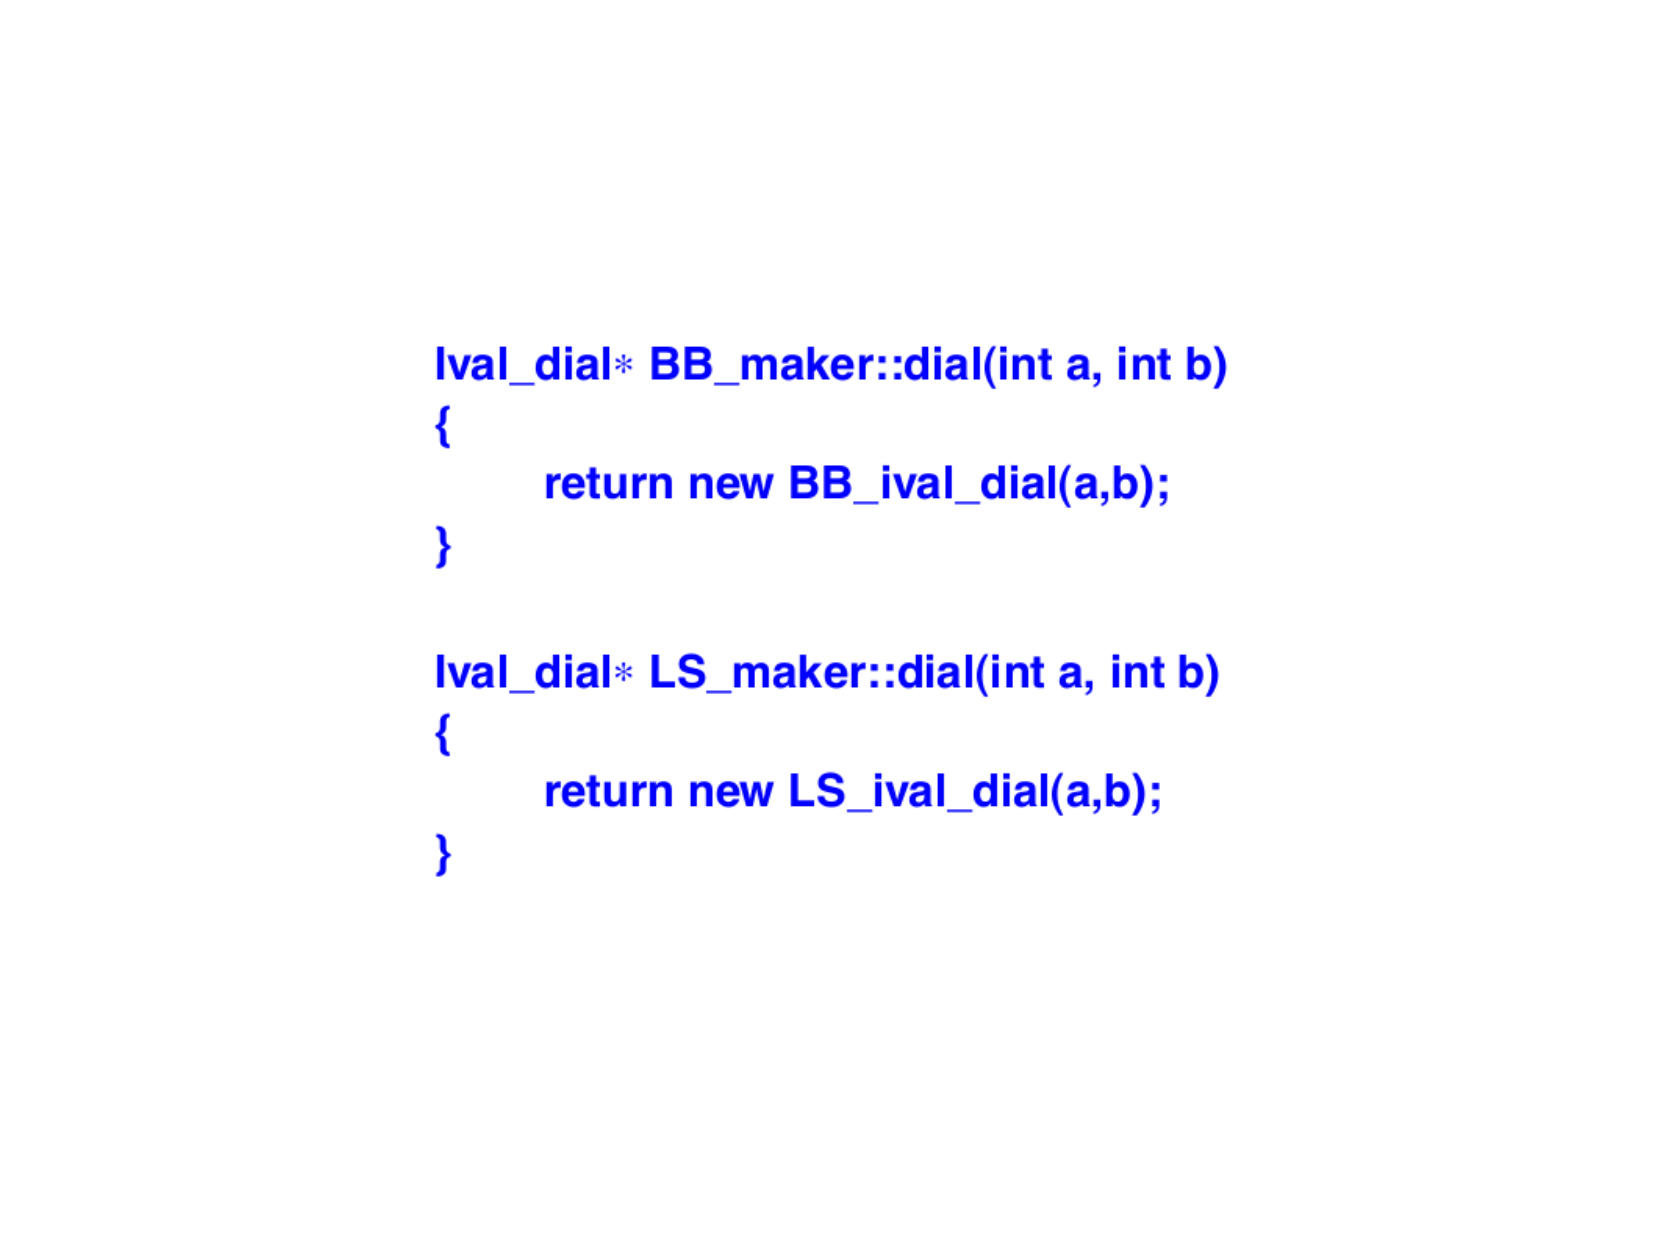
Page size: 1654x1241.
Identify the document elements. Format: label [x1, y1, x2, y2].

picture [411, 336, 1246, 905]
